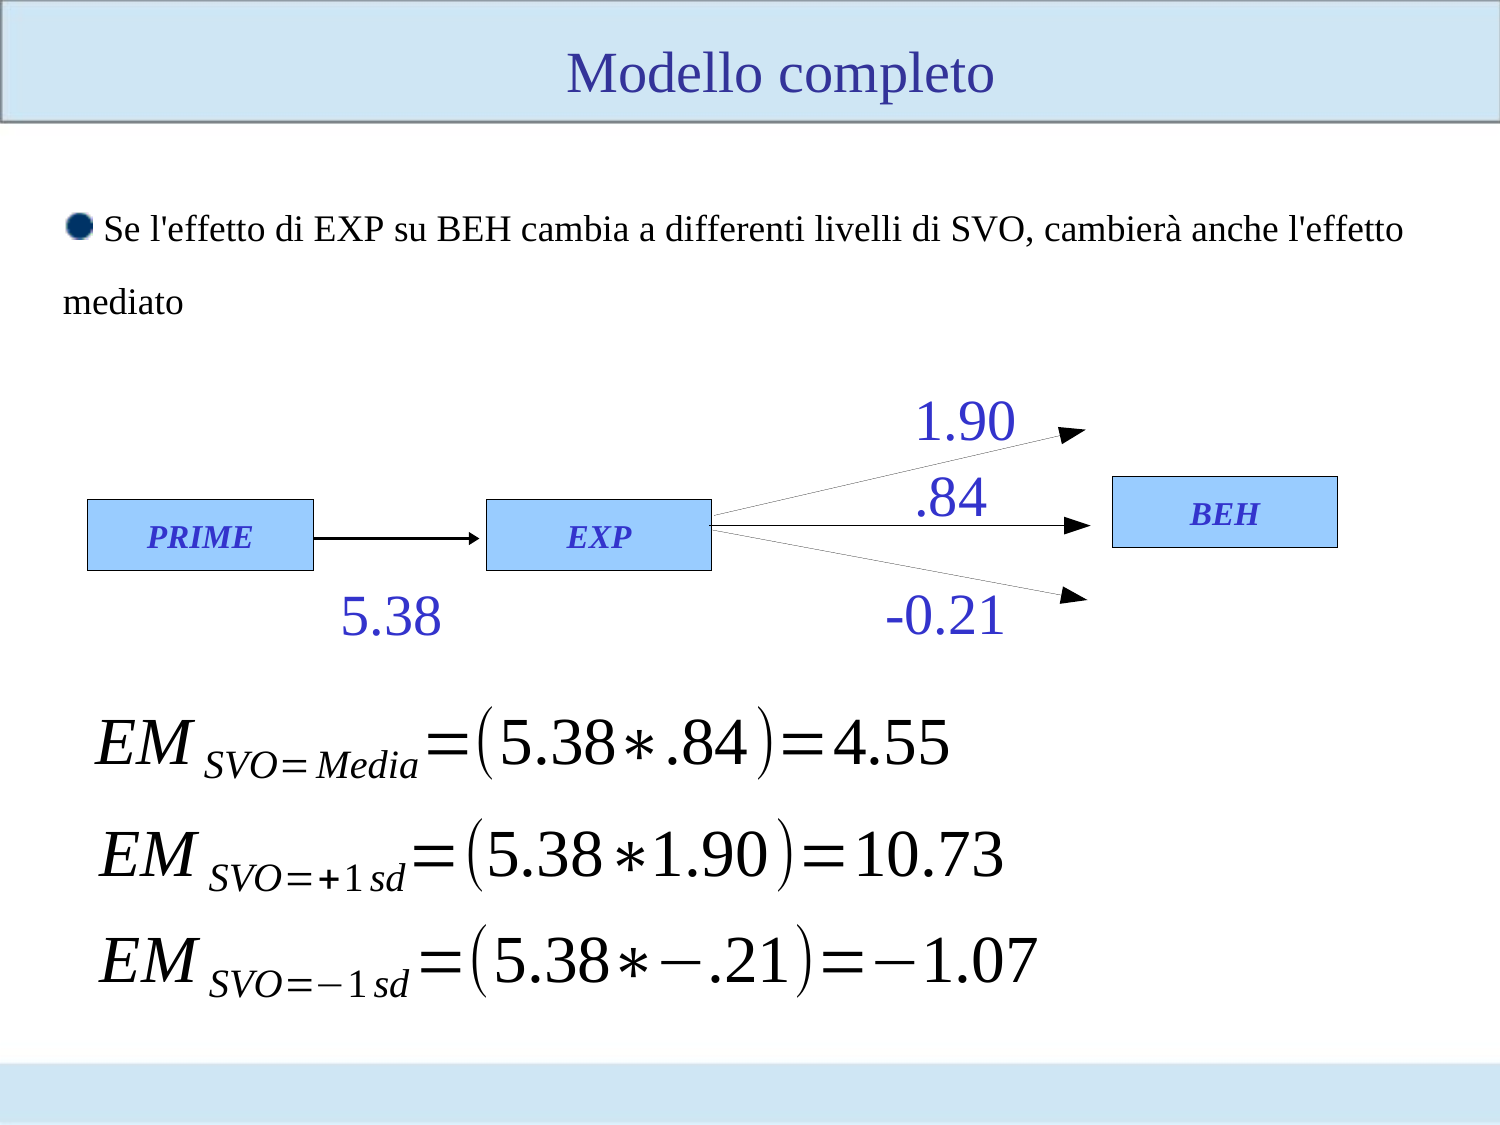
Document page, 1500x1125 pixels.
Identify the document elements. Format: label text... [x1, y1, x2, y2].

chart [76, 700, 970, 788]
text_box 1.90 [900, 375, 1032, 460]
text_box -0.21 [870, 568, 1022, 654]
text_box BEH [1112, 476, 1338, 548]
picture [0, 0, 1500, 1125]
chart [81, 813, 1022, 901]
text_box Se l'effetto di EXP su BEH cambia a differenti livelli di SVO, cambierà anche l'effetto mediato [48, 162, 1474, 330]
text_box EXP [486, 499, 712, 571]
text_box 5.38 [325, 570, 458, 655]
text_box PRIME [87, 499, 314, 571]
chart [81, 919, 1059, 1007]
text_box .84 [899, 450, 1003, 536]
title Modello completo [249, 21, 1313, 117]
